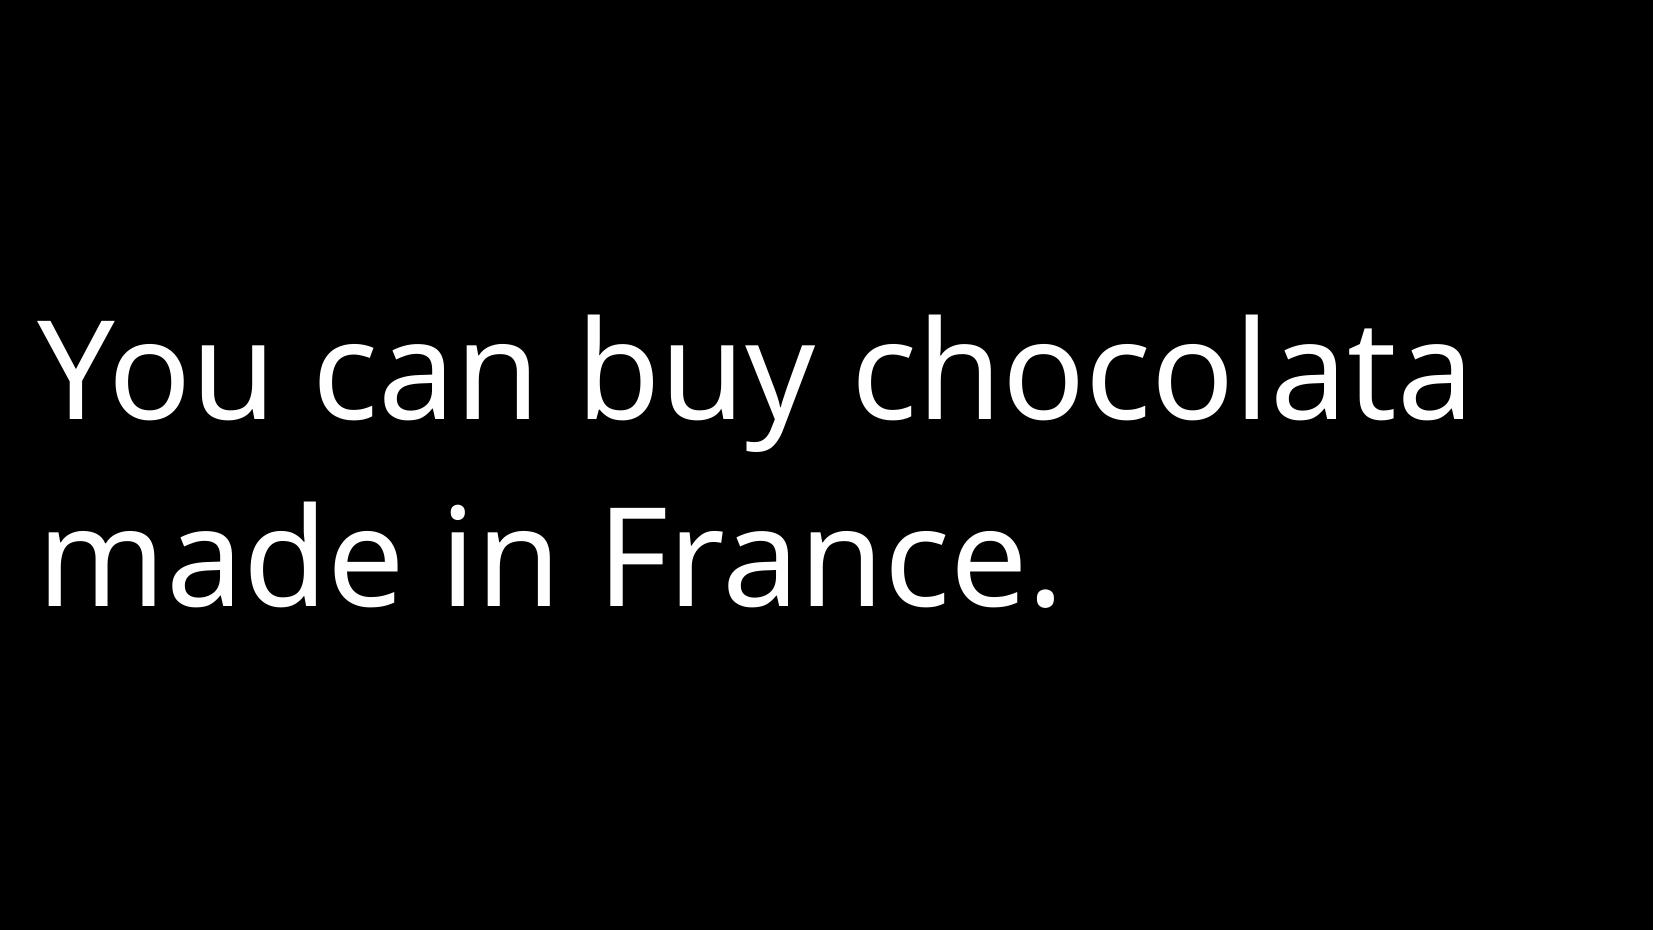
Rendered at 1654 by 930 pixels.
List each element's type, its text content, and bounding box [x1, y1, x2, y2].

title You can buy chocolata made in France. [37, 19, 1612, 900]
